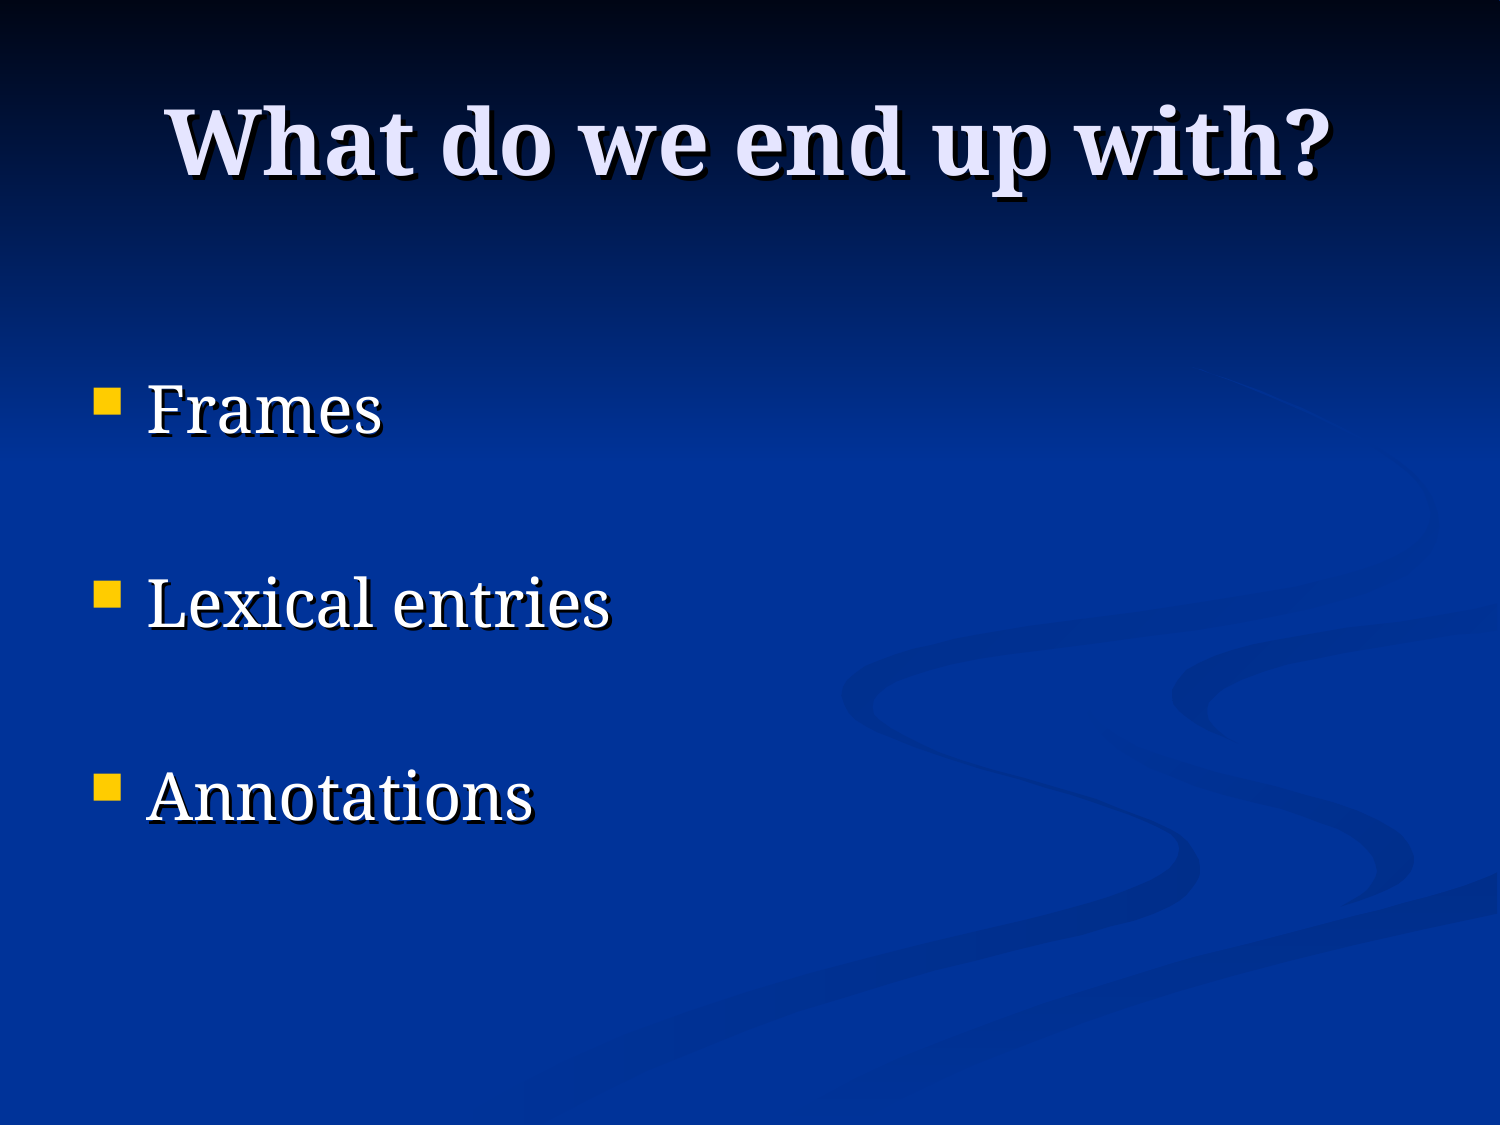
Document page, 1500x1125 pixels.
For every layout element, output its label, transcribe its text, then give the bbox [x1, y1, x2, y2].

list Frames Lexical entries Annotations [75, 262, 1426, 1001]
title What do we end up with? [75, 45, 1426, 233]
